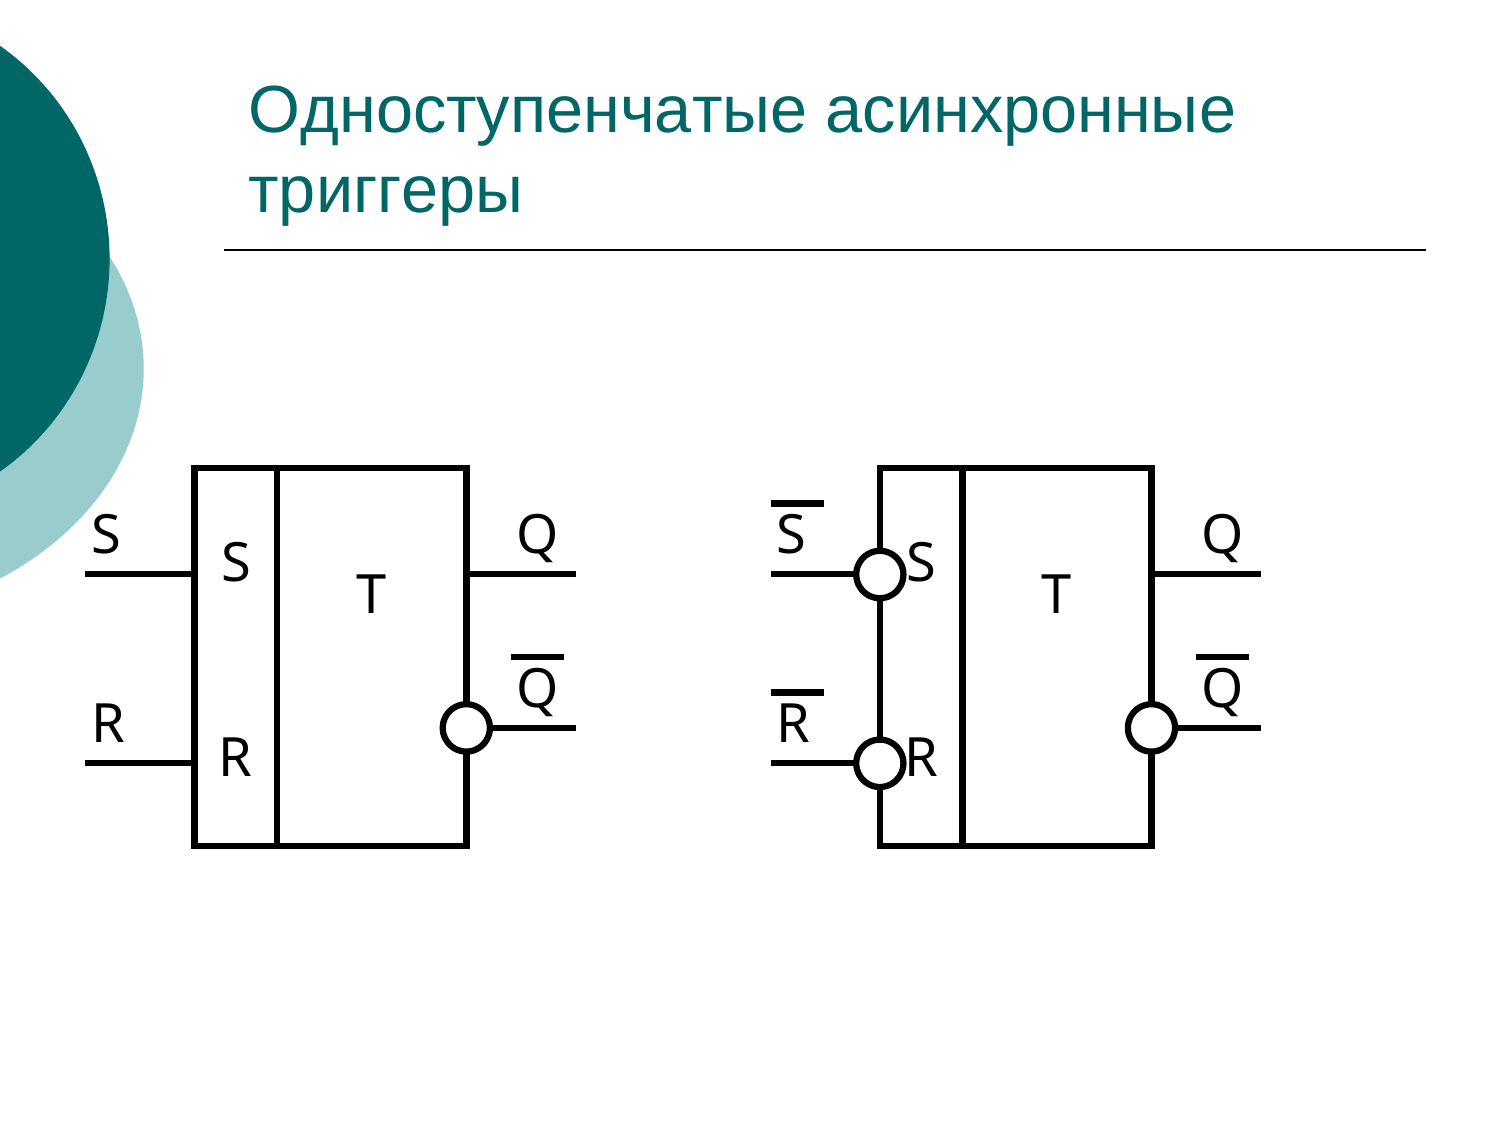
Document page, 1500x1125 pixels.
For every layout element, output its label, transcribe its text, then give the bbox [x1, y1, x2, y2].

text_box S R [194, 467, 278, 847]
text_box T [277, 467, 467, 846]
text_box Q [1186, 491, 1294, 573]
text_box S [76, 491, 184, 573]
text_box R [761, 680, 869, 762]
text_box Q [501, 645, 609, 726]
text_box [442, 704, 490, 752]
text_box [1127, 704, 1176, 752]
text_box R [76, 680, 184, 762]
title Одноступенчатые асинхронные триггеры [233, 58, 1416, 228]
text_box Q [1186, 645, 1294, 726]
text_box S [761, 491, 869, 573]
text_box [856, 739, 904, 788]
text_box Q [501, 491, 609, 573]
text_box S R [879, 467, 963, 847]
text_box [856, 550, 904, 599]
text_box T [962, 467, 1152, 846]
